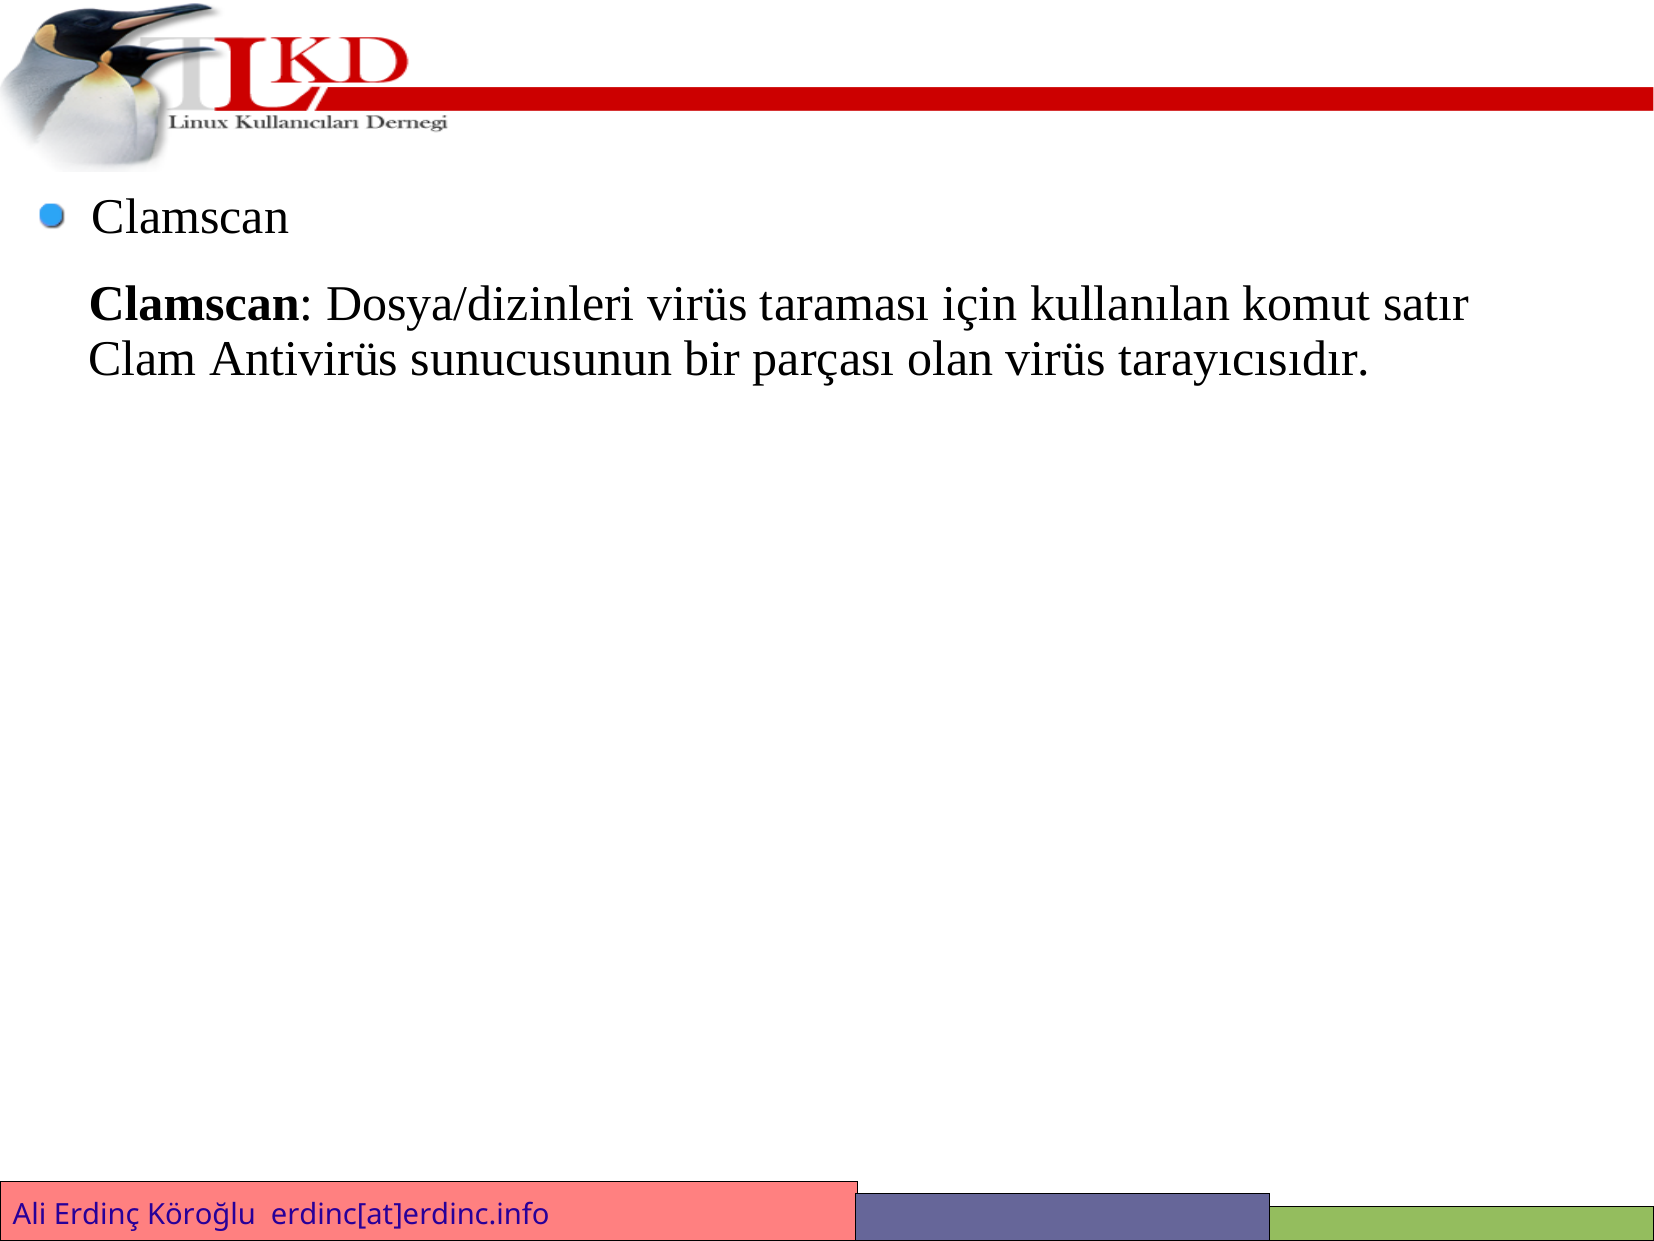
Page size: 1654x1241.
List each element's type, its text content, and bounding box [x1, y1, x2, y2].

text_box Clamscan: Dosya/dizinleri virüs taraması için kullanılan komut satır Clam Antivirüs sunucusunun bir parçası olan virüs tarayıcısıdır. [88, 276, 1484, 387]
text_box Clamscan [38, 188, 439, 250]
text_box [0, 1181, 1654, 1241]
picture [0, 0, 1654, 172]
text_box Ali Erdinç Köroğlu erdinc[at]erdinc.info http://www.erdinc.info [12, 1193, 852, 1233]
